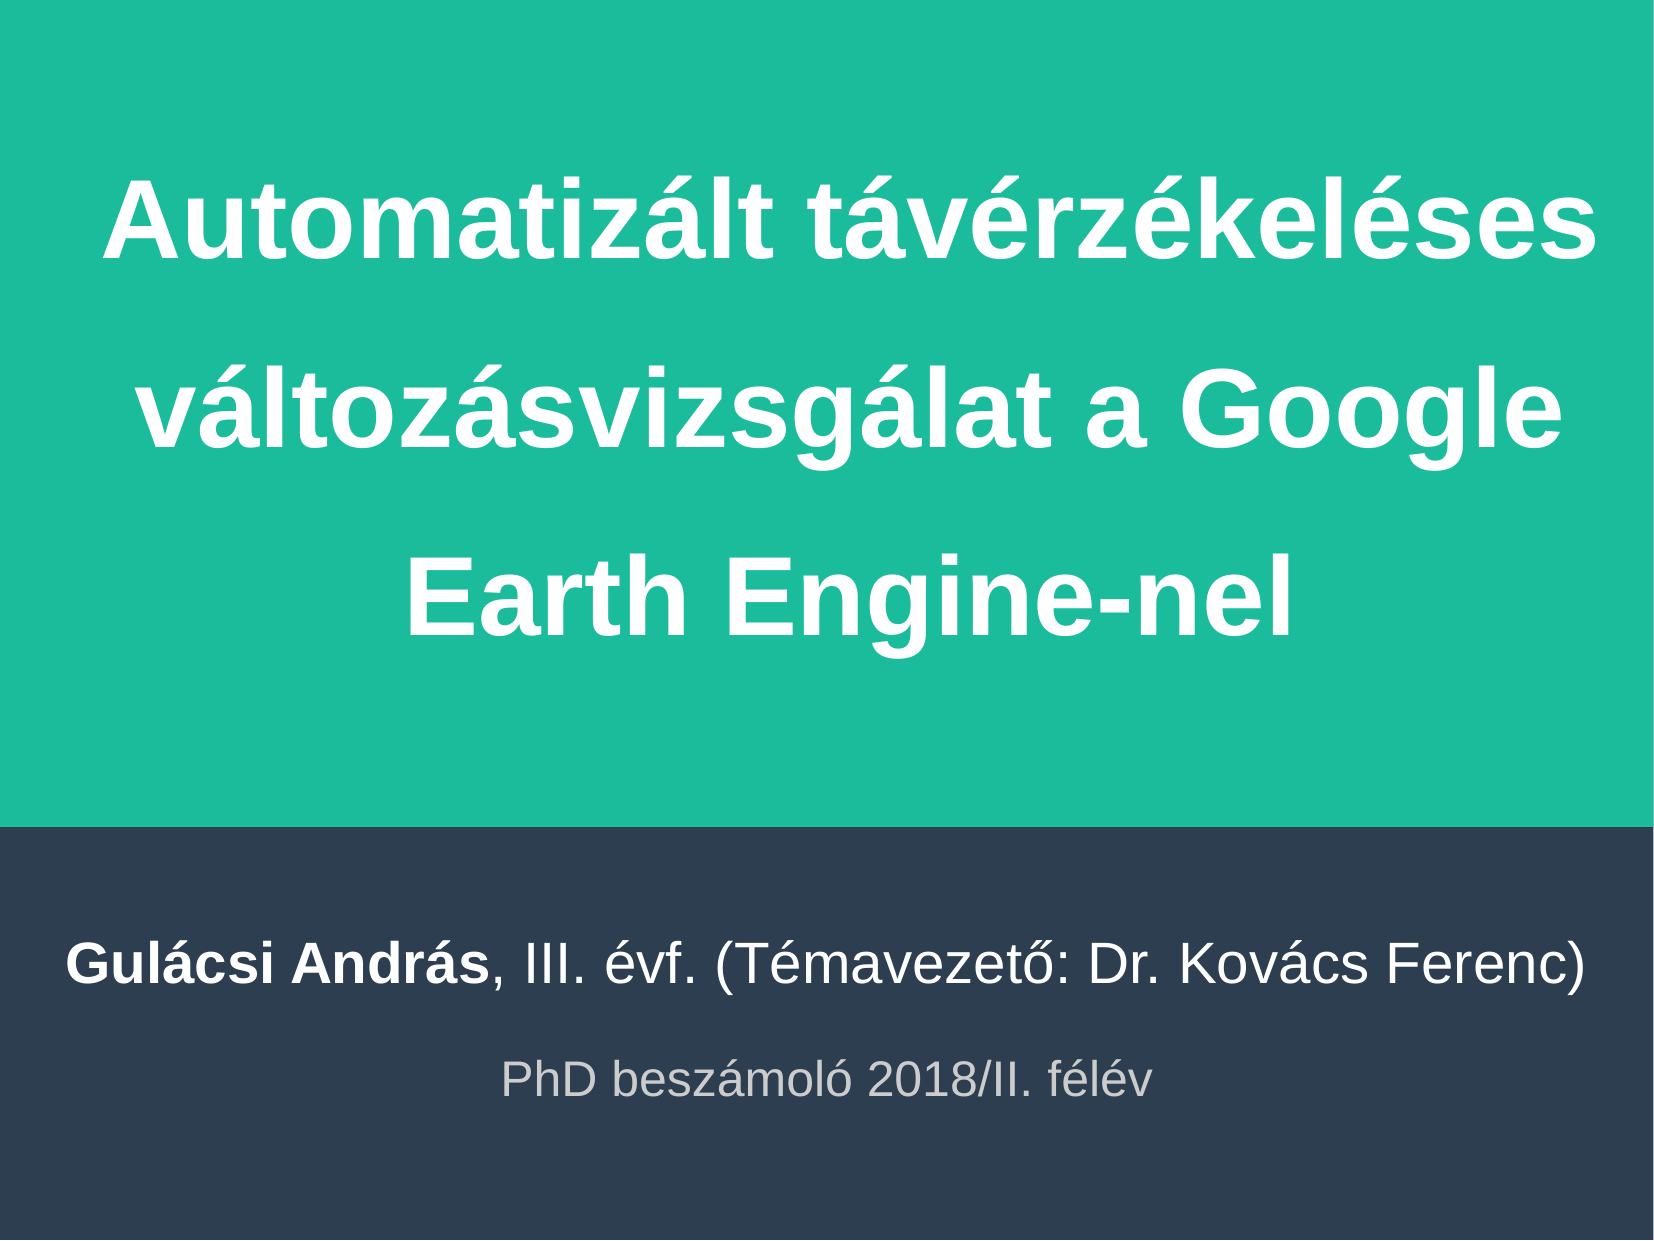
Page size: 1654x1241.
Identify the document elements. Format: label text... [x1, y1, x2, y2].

subtitle Gulácsi András, III. évf. (Témavezető: Dr. Kovács Ferenc) PhD beszámoló 2018/II. félév [59, 856, 1595, 1182]
title Automatizált távérzékeléses változásvizsgálat a Google Earth Engine-nel [82, 85, 1619, 668]
